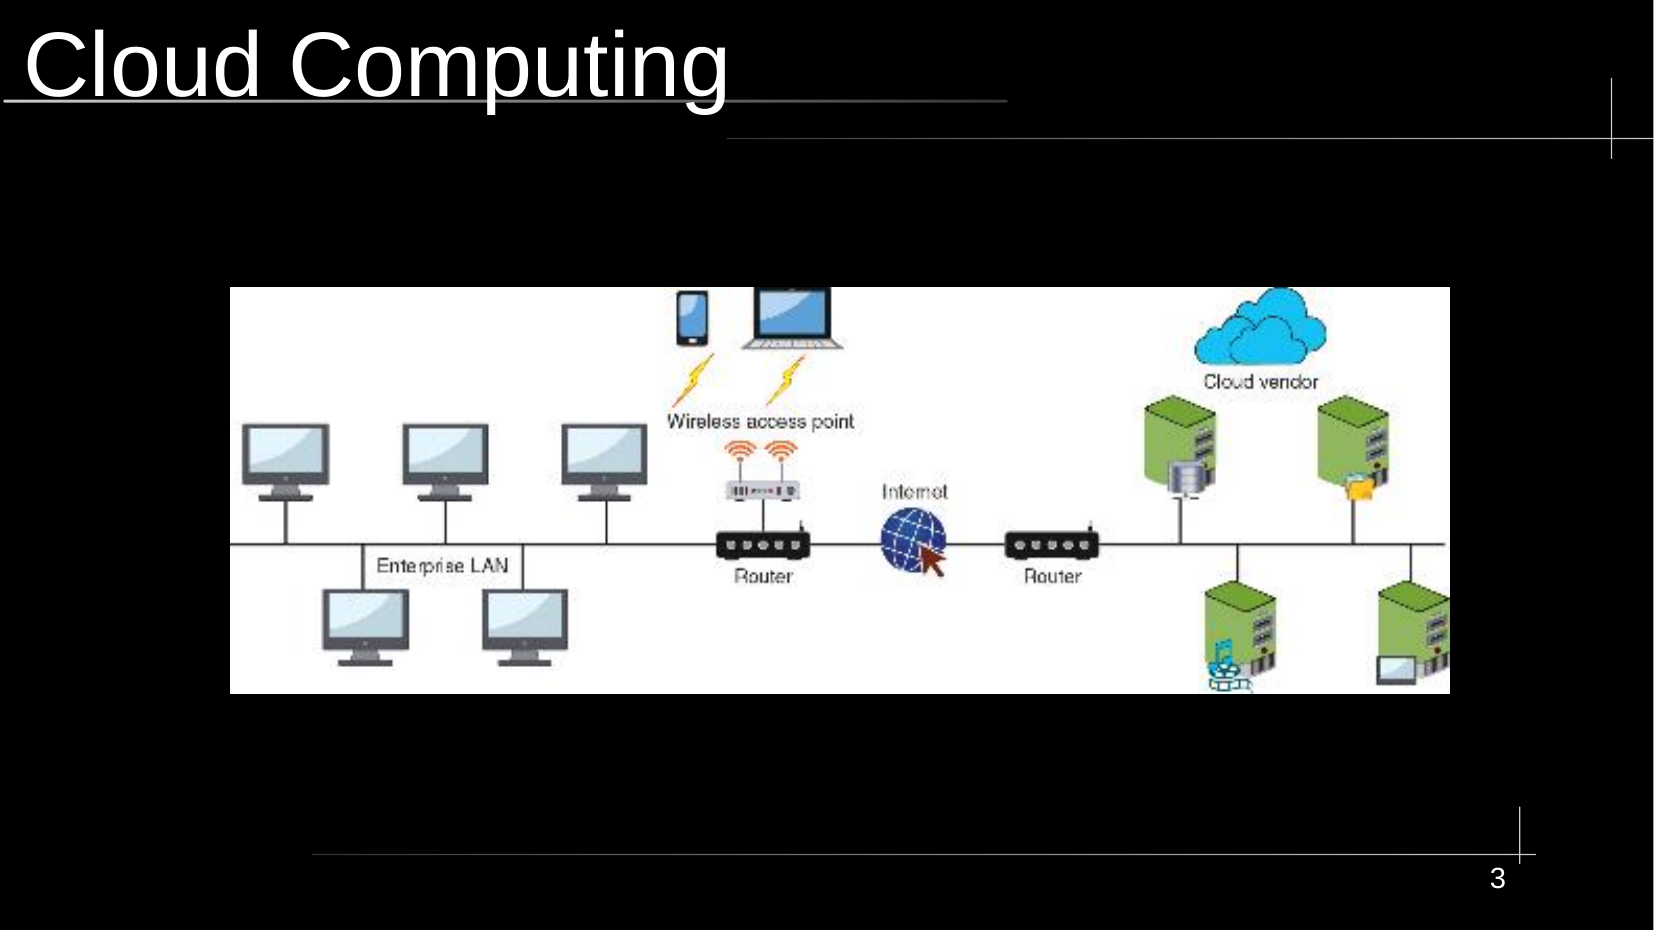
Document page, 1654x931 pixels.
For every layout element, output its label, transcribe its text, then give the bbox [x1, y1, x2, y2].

picture [230, 287, 1450, 694]
title Cloud Computing [23, 11, 1589, 119]
